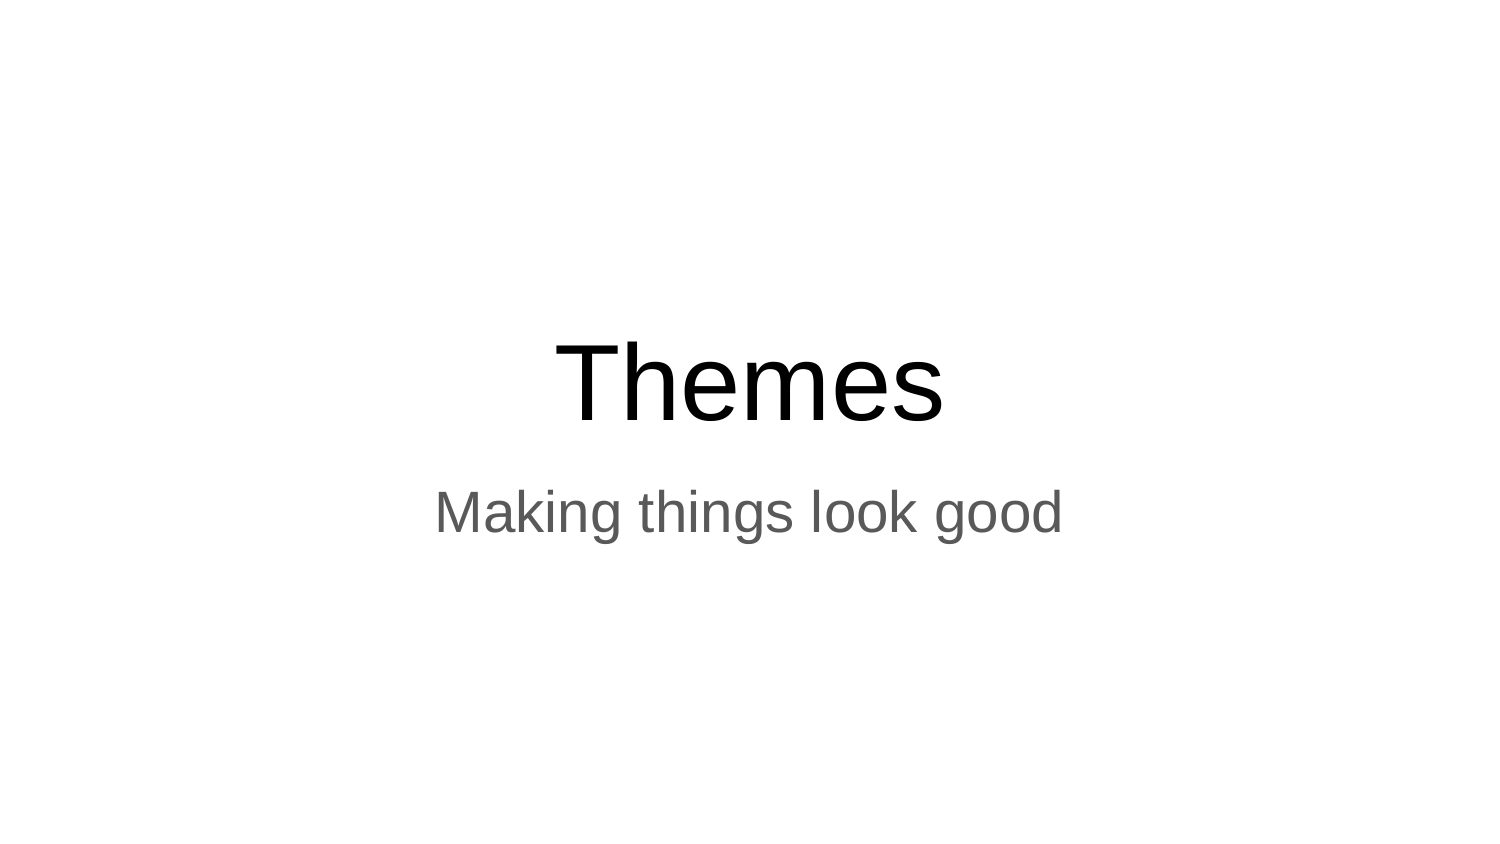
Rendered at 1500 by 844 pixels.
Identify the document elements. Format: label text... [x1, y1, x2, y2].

subtitle Making things look good [51, 464, 1449, 595]
title Themes [51, 122, 1449, 459]
